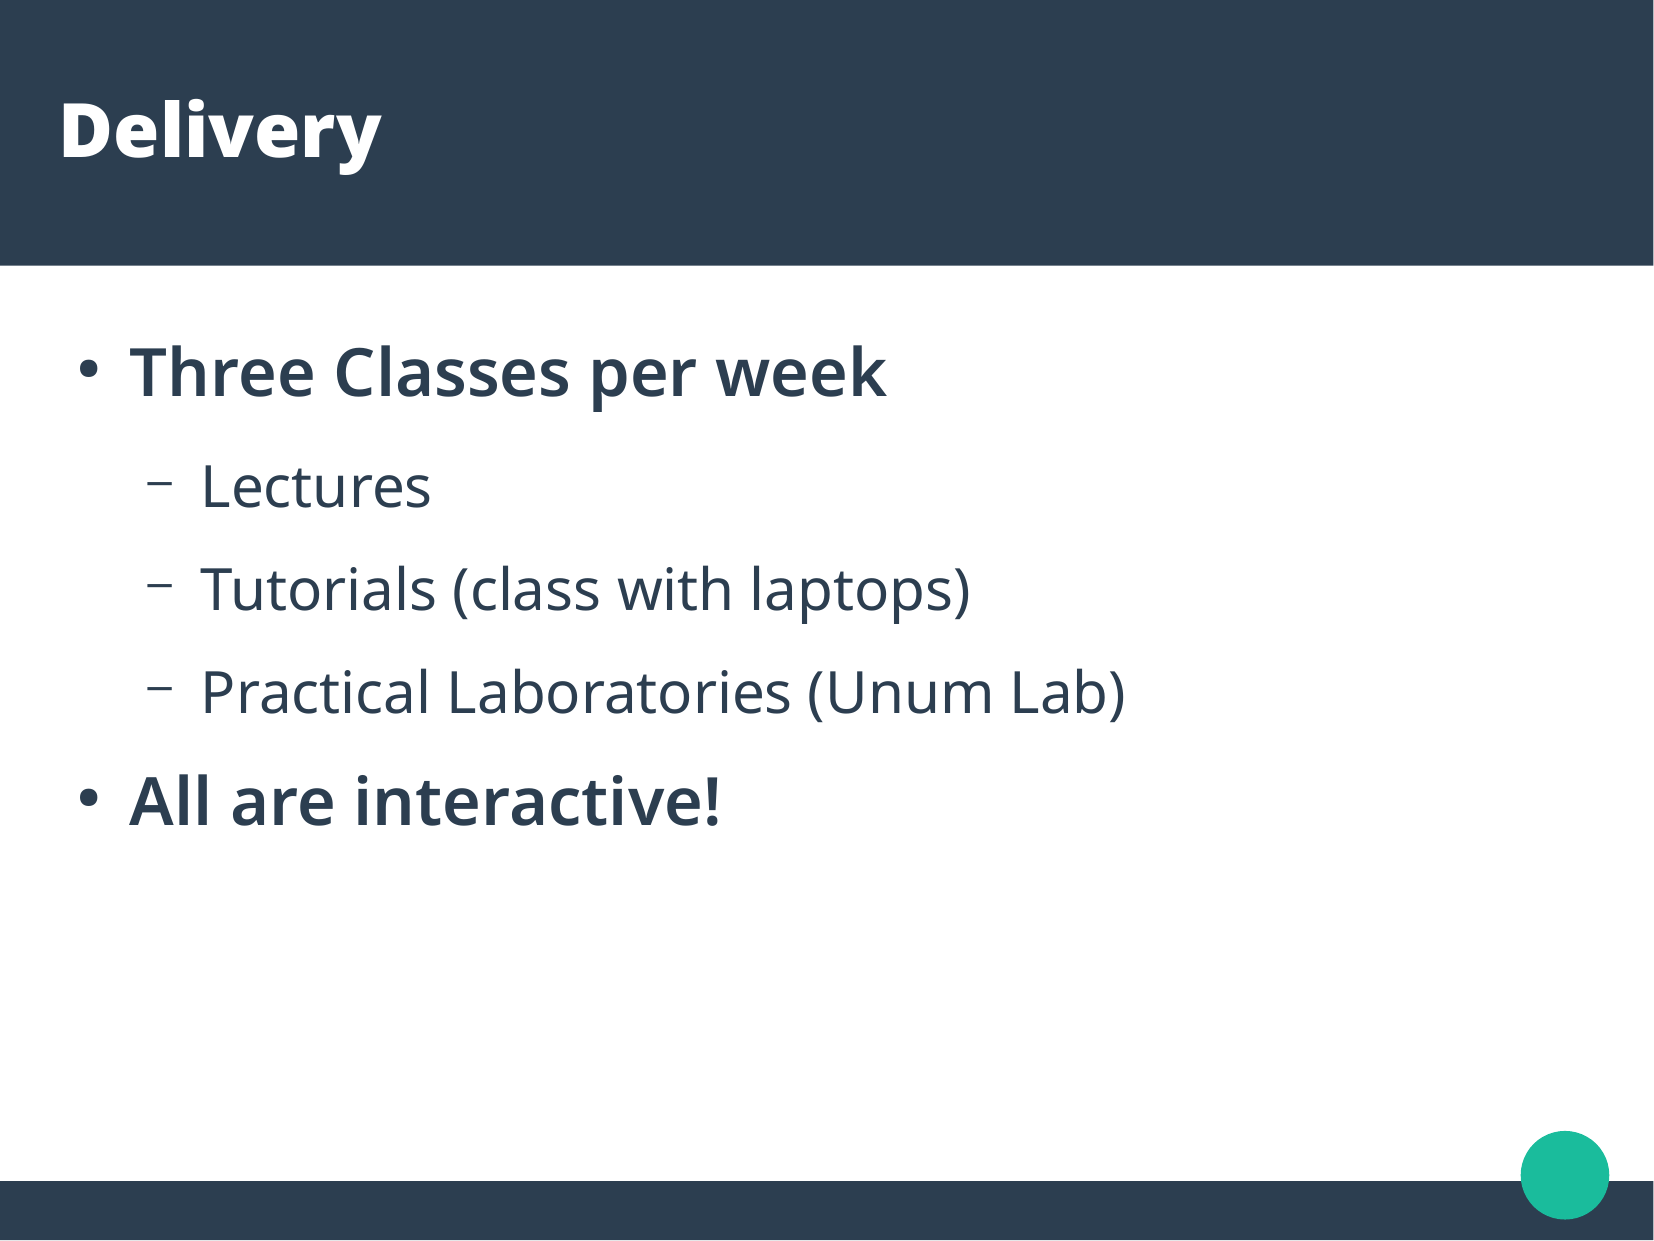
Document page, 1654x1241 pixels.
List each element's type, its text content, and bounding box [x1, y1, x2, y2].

list Three Classes per week Lectures Tutorials (class with laptops) Practical Laboratories (Unum Lab) All are interactive! [59, 324, 1595, 1152]
title Delivery [59, 49, 1595, 207]
